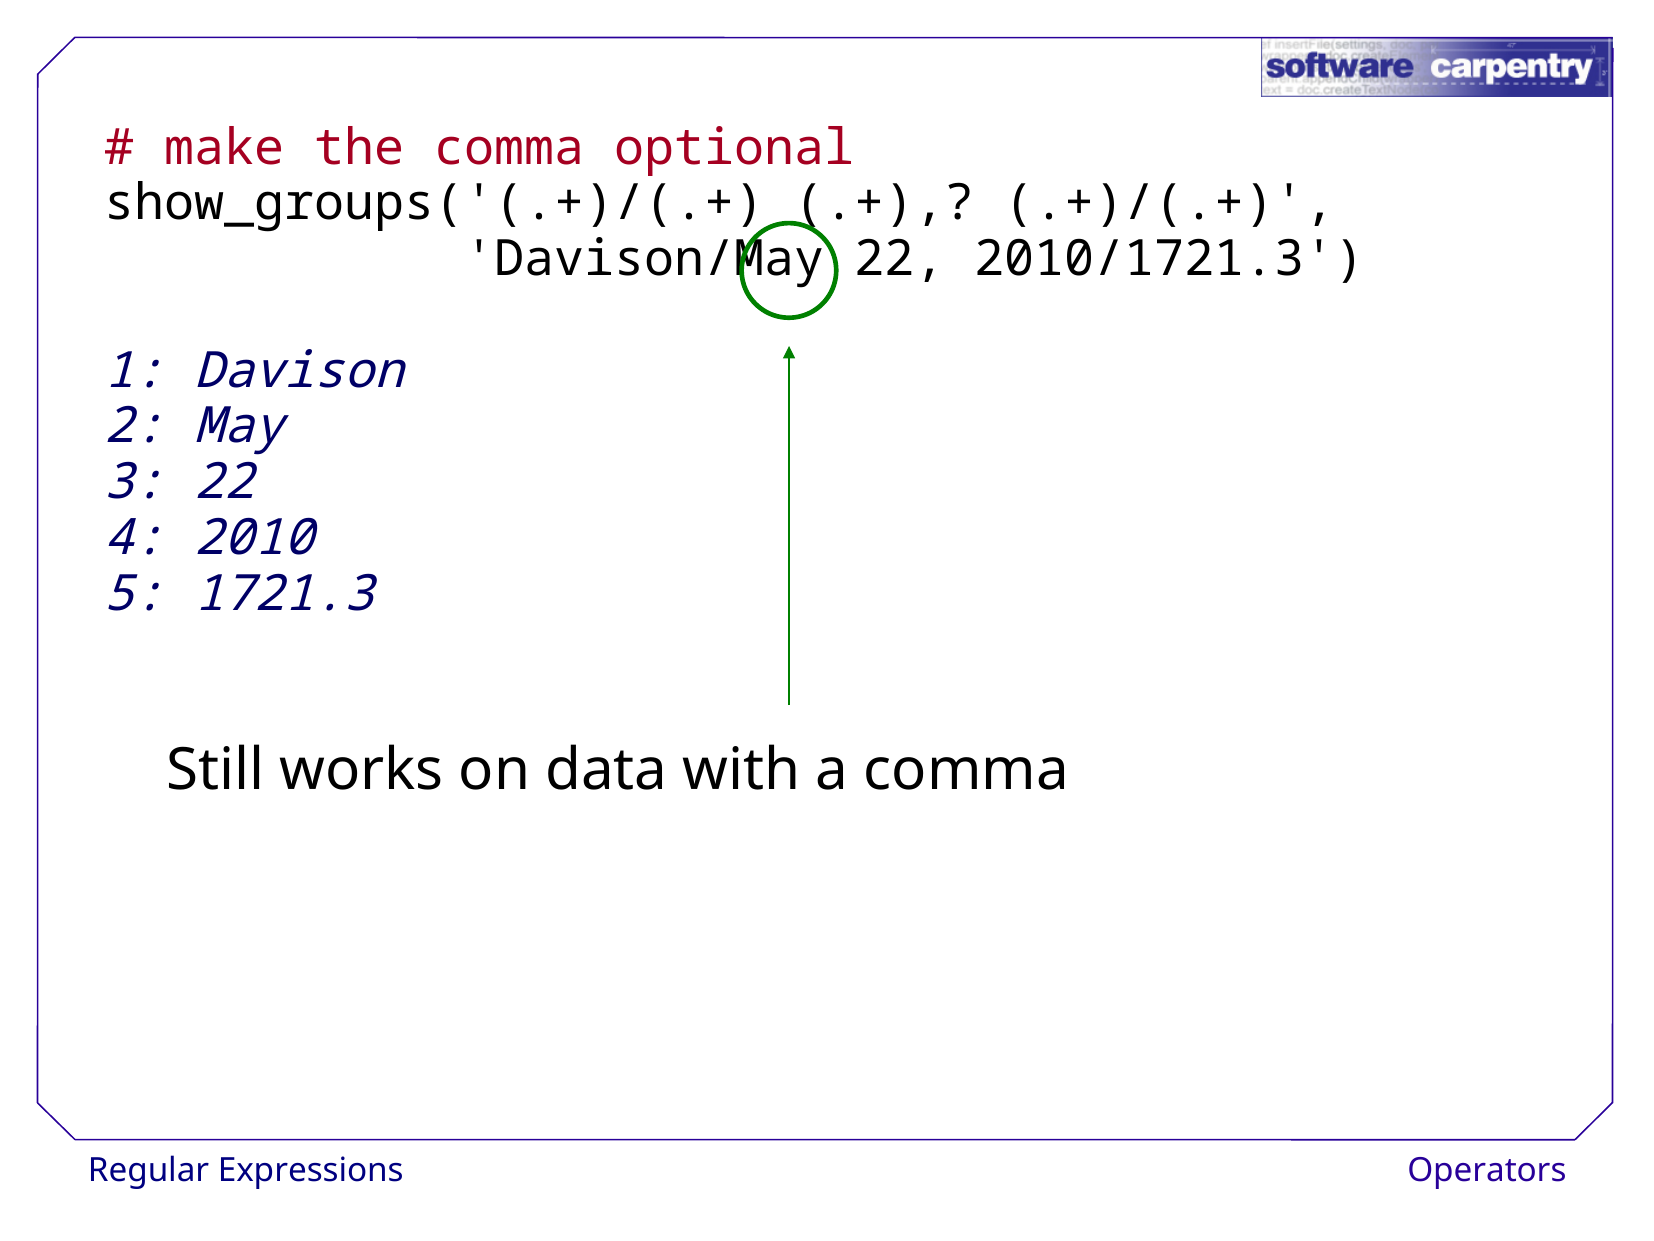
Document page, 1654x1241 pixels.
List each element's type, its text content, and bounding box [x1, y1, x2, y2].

picture [1261, 39, 1613, 97]
text_box # make the comma optional show_groups('(.+)/(.+) (.+),? (.+)/(.+)', 'Davison/May 22, 2010/1721.3') 1: Davison 2: May 3: 22 4: 2010 5: 1721.3 [89, 112, 1512, 1074]
text_box Still works on data with a comma [151, 688, 1530, 810]
